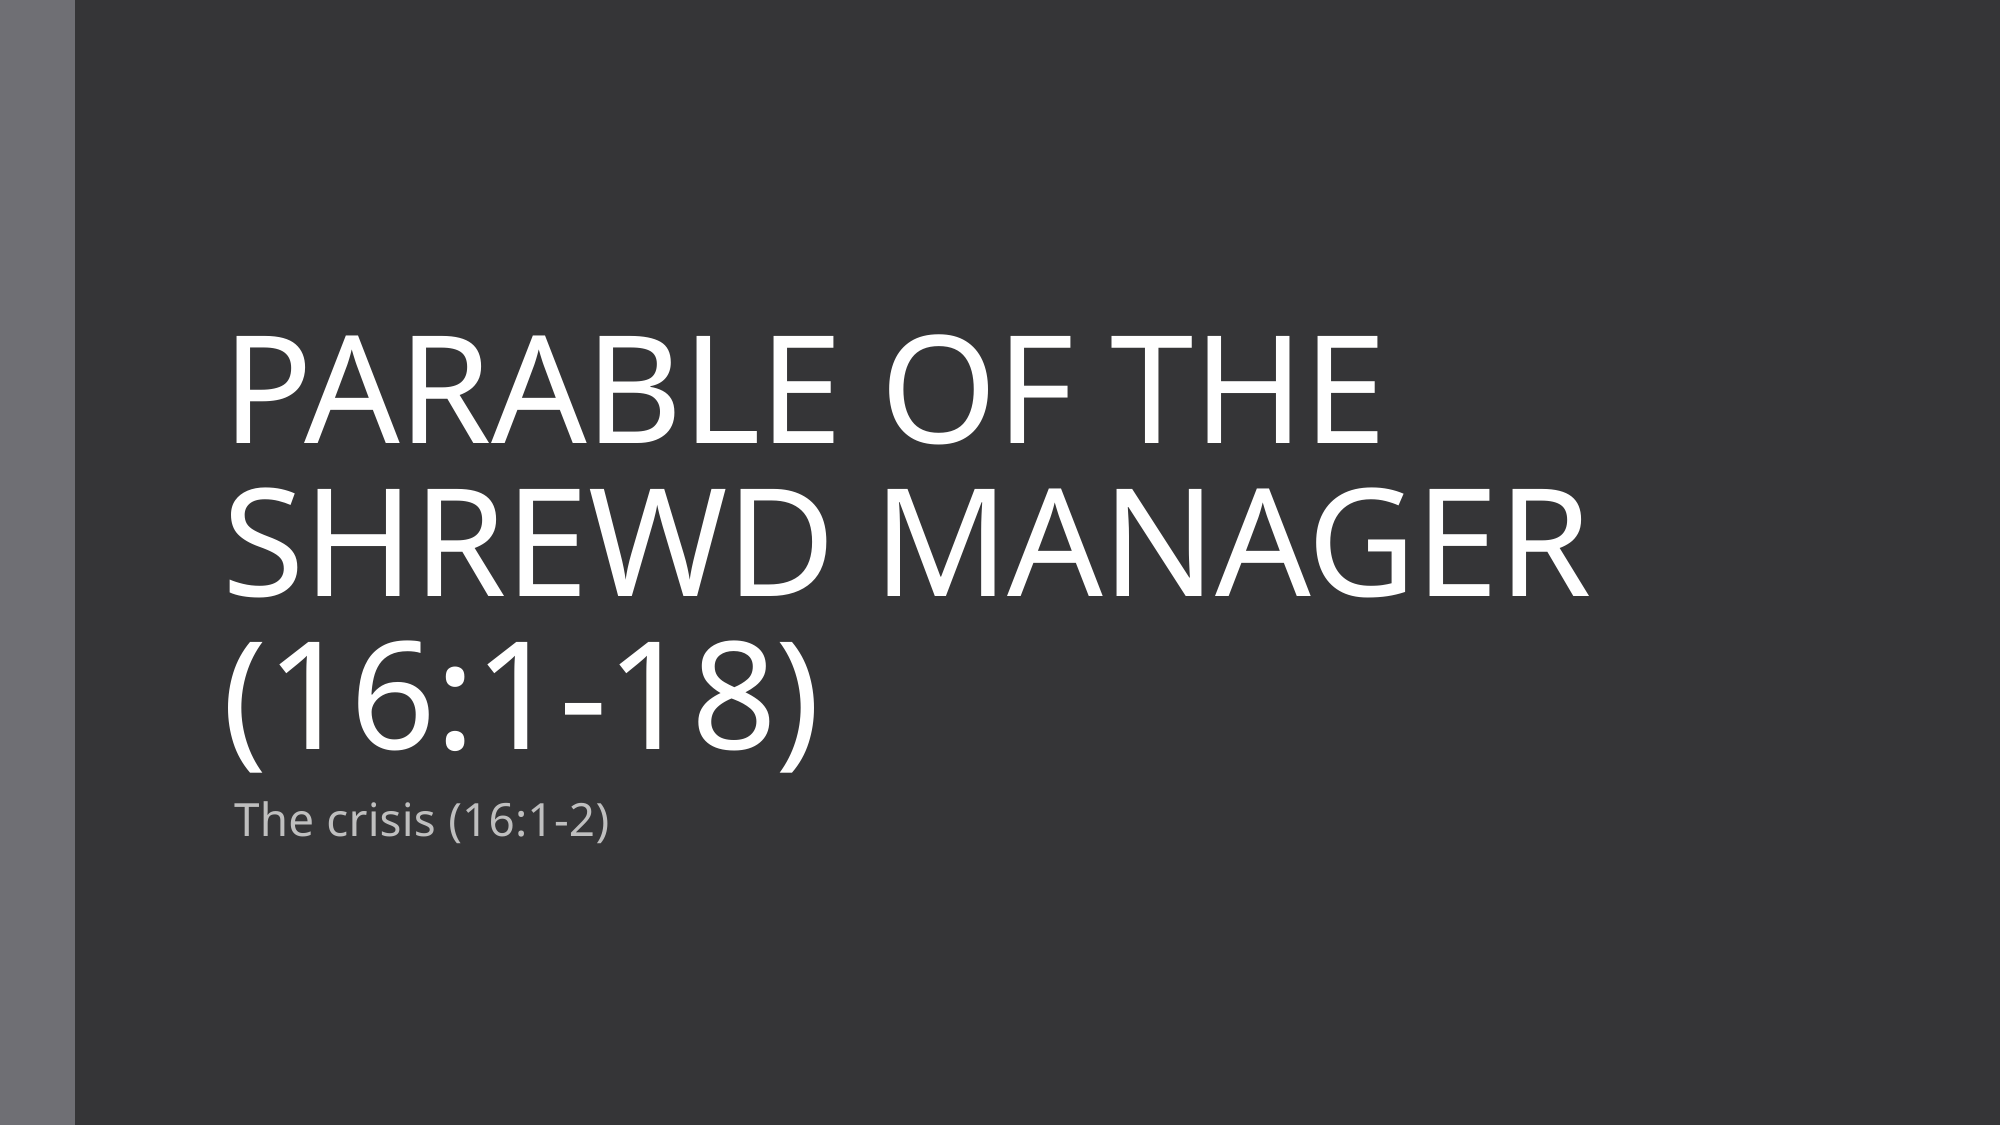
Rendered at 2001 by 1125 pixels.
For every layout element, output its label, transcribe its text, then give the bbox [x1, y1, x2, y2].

subtitle The crisis (16:1-2) [206, 787, 1752, 1066]
title PARABLE OF THE SHREWD MANAGER (16:1-18) [206, 124, 1752, 787]
